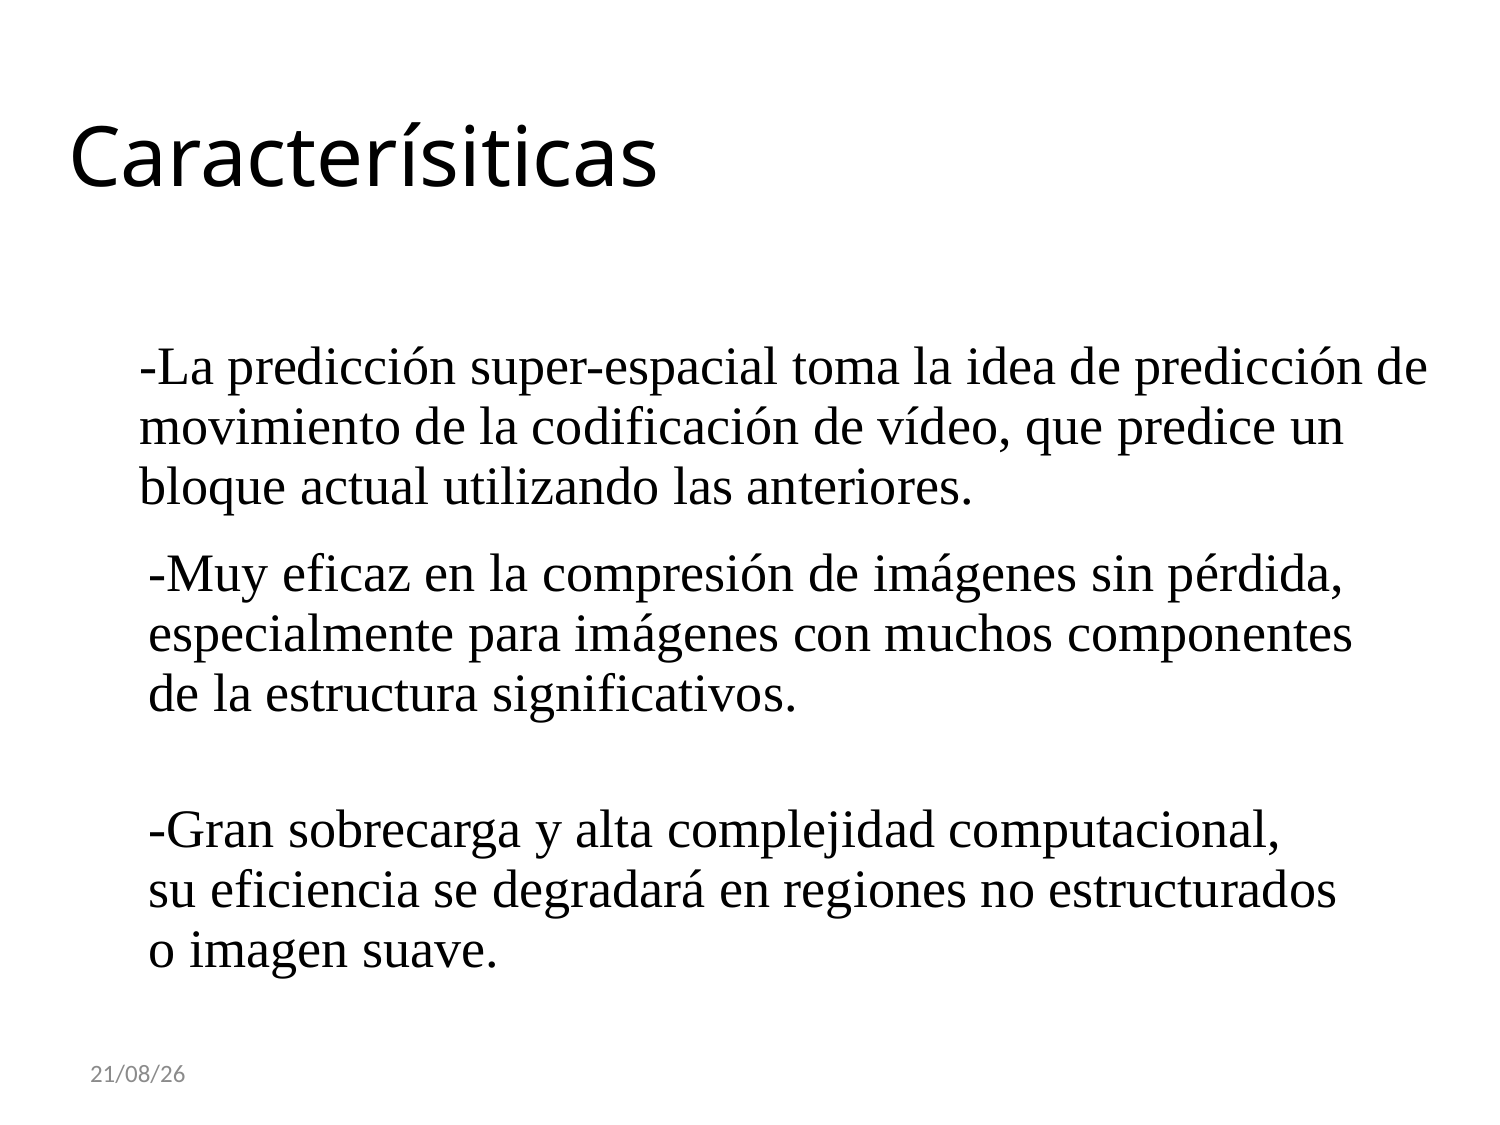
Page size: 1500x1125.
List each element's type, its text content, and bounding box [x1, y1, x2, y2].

text_box Caracterísiticas [53, 90, 1152, 281]
text_box -Muy eficaz en la compresión de imágenes sin pérdida, especialmente para imágenes con muchos componentes de la estructura significativos. [133, 535, 1393, 751]
text_box -La predicción super-espacial toma la idea de predicción de movimiento de la codificación de vídeo, que predice un bloque actual utilizando las anteriores. [53, 329, 1482, 617]
text_box -Gran sobrecarga y alta complejidad computacional, su eficiencia se degradará en regiones no estructurados o imagen suave. [133, 792, 1393, 1045]
